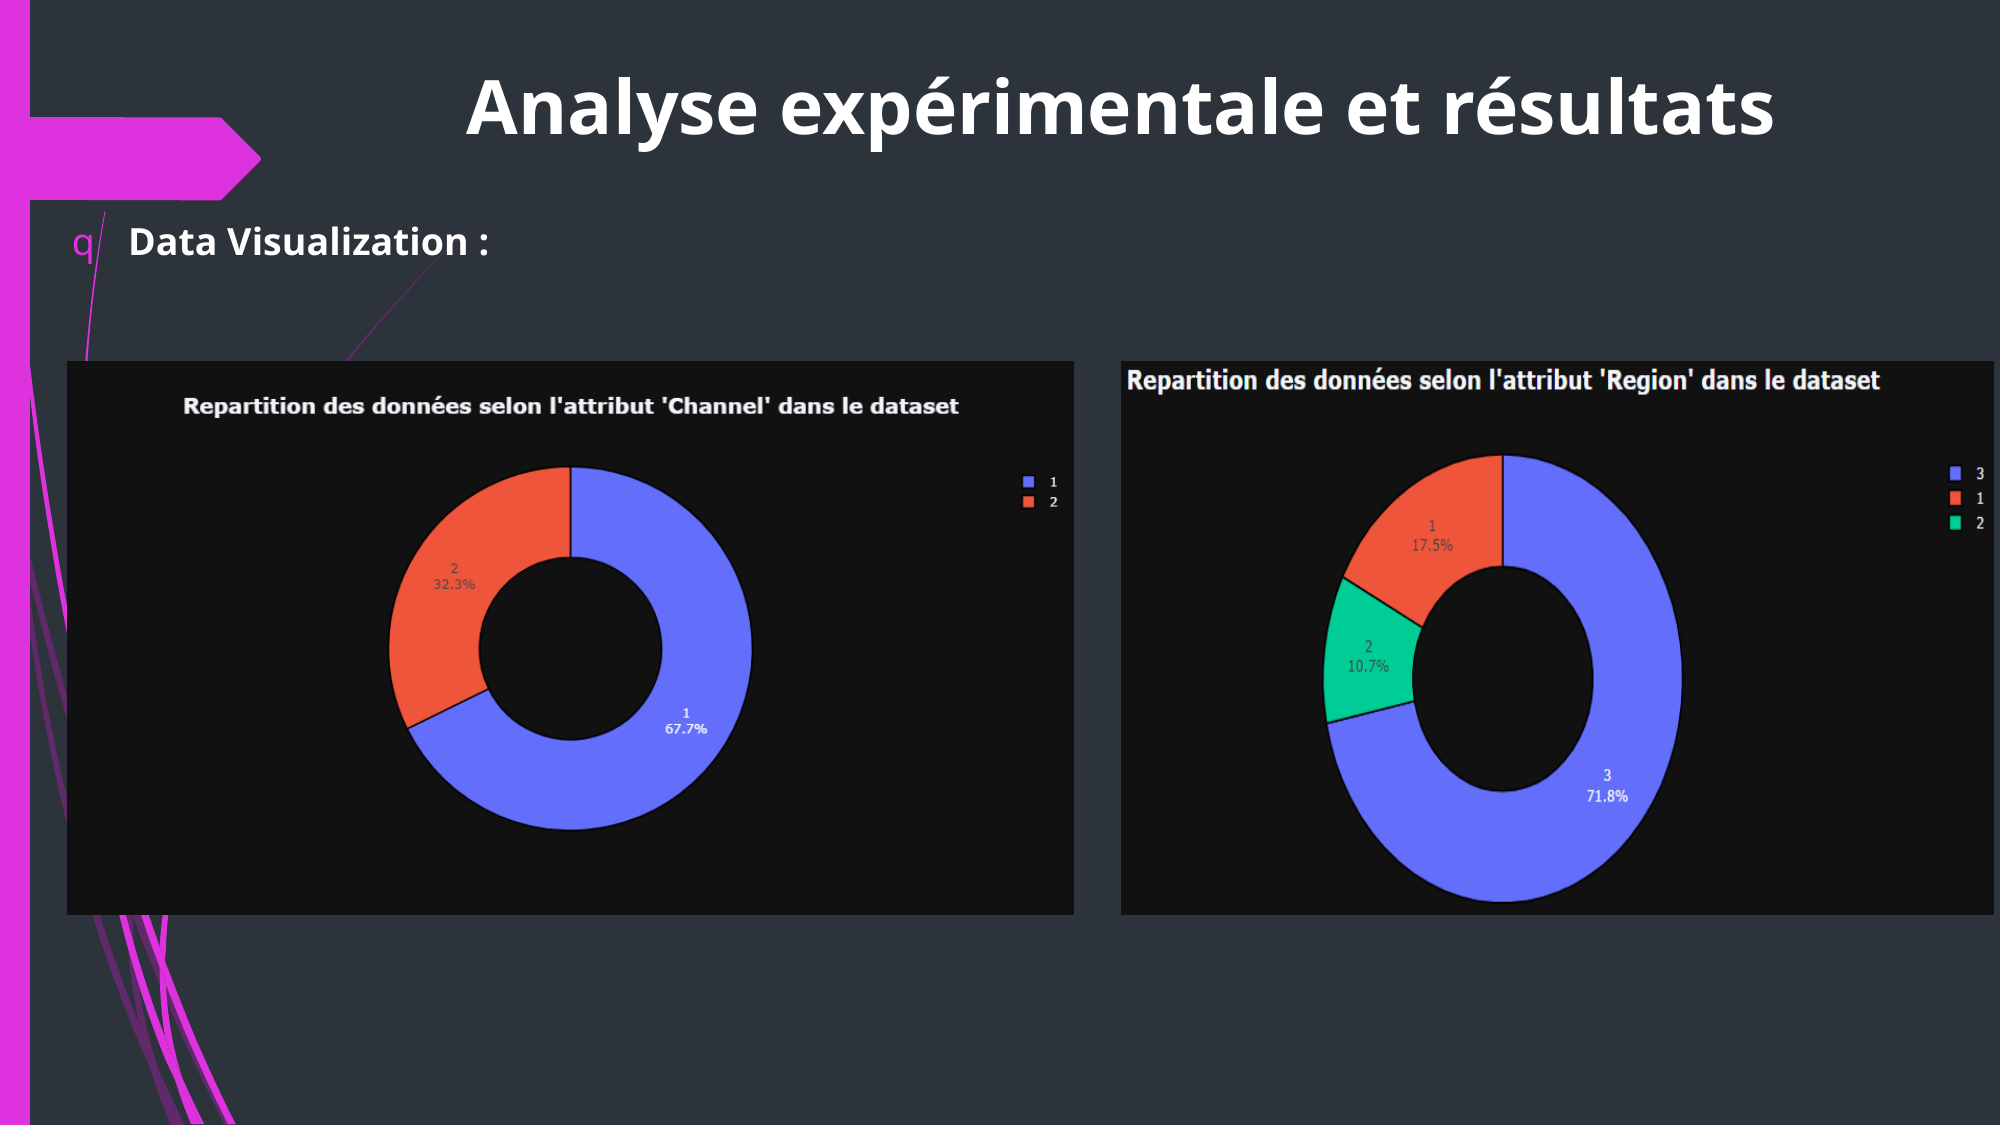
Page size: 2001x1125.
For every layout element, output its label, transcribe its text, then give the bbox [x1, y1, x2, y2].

list Data Visualization : [56, 210, 1983, 1105]
title Analyse expérimentale et résultats [390, 52, 1853, 183]
picture [1121, 361, 1994, 915]
picture [67, 361, 1074, 915]
